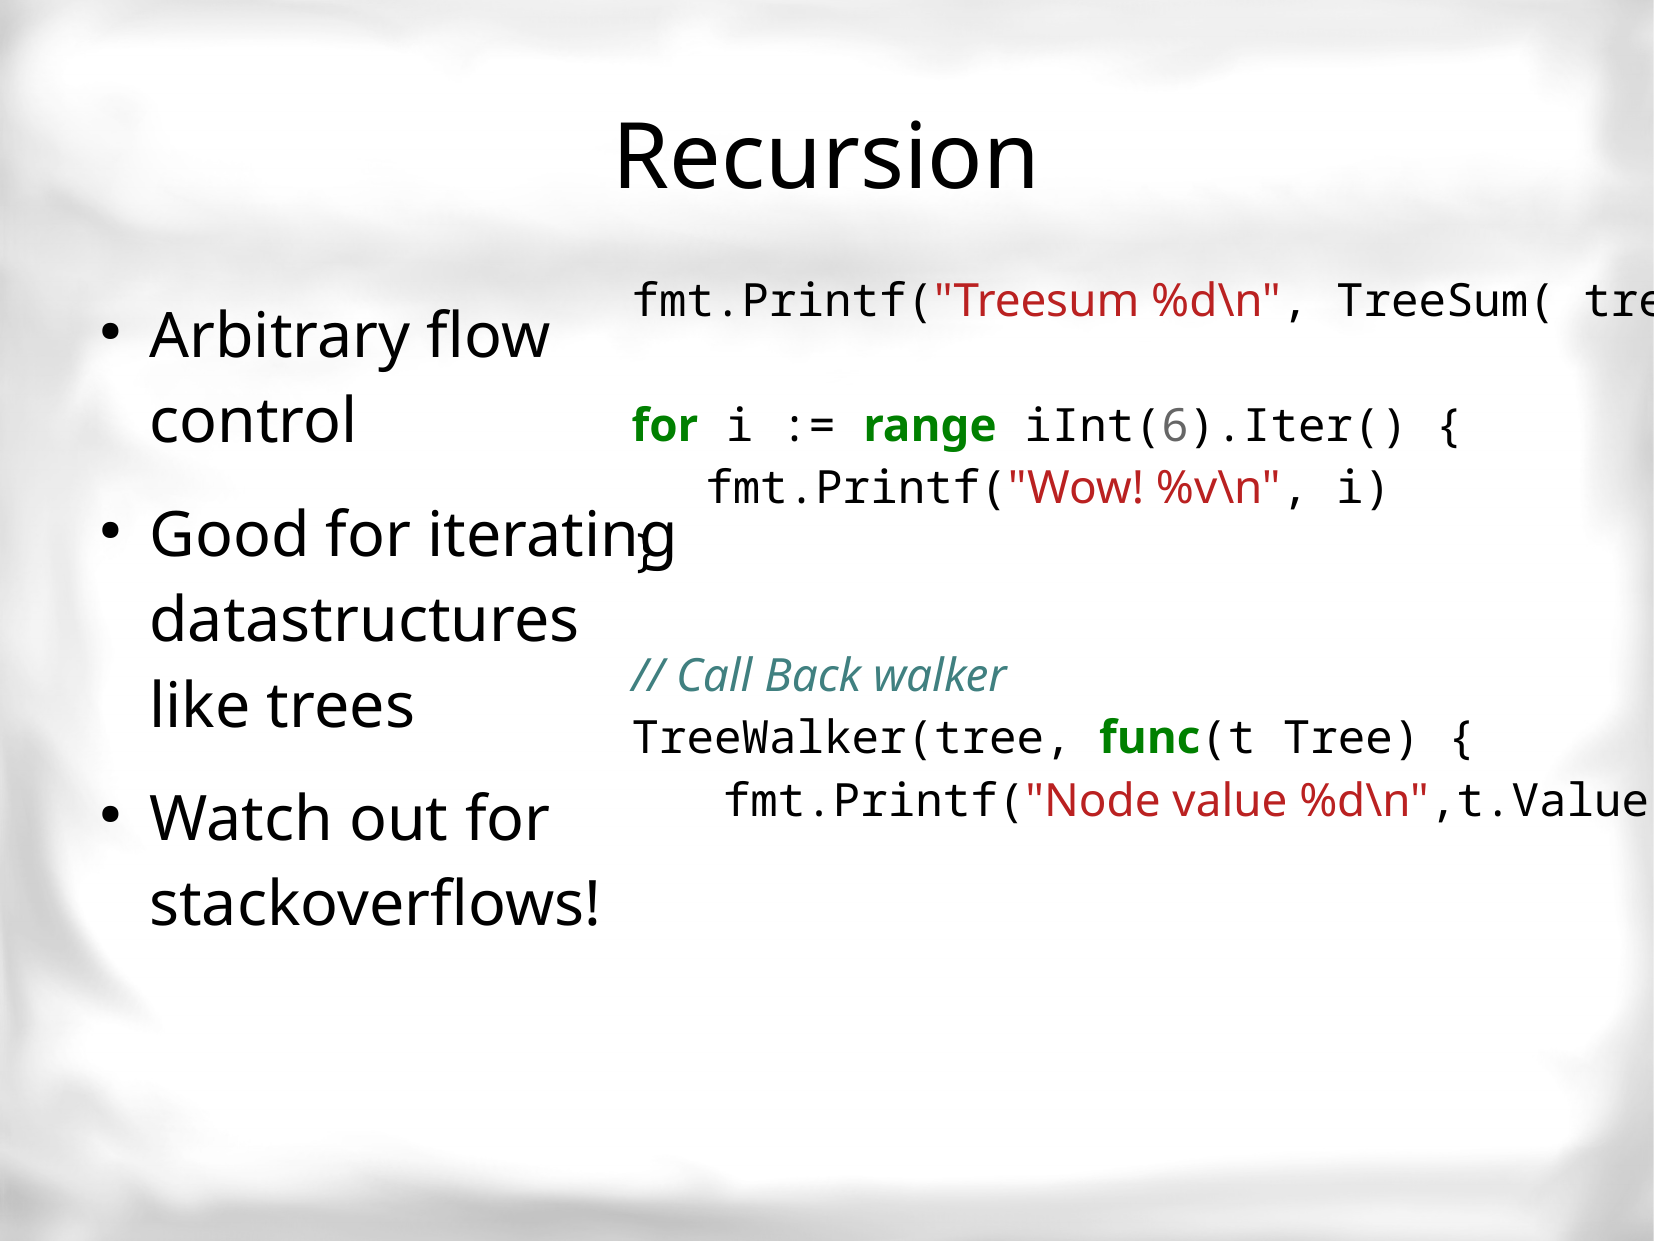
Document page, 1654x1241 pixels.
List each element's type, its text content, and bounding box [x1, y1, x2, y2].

title Recursion [82, 49, 1571, 257]
list Arbitrary flow control Good for iterating datastructures like trees Watch out for stackoverflows! [82, 290, 681, 1010]
picture [0, 0, 1654, 1241]
text_box fmt.Printf("Treesum %d\n", TreeSum( tree )) for i := range iInt(6).Iter() { fmt.Printf("Wow! %v\n", i) } // Call Back walker TreeWalker(tree, func(t Tree) { fmt.Printf("Node value %d\n",t.Value) } ) [543, 197, 1654, 764]
